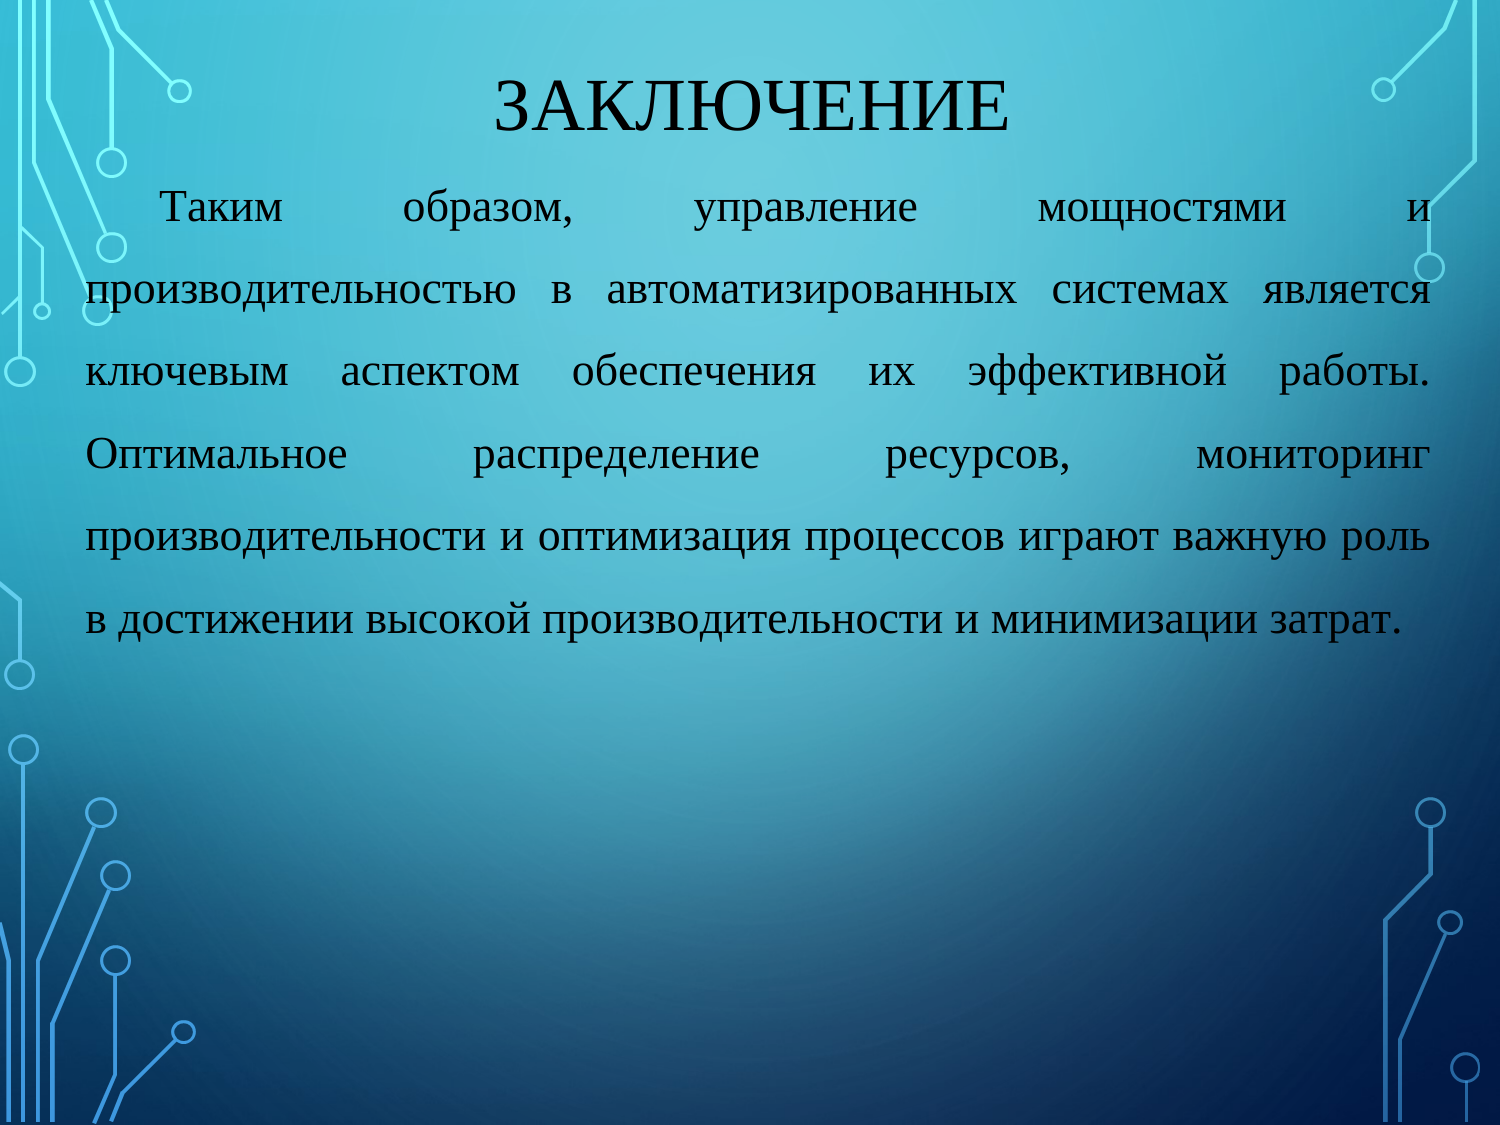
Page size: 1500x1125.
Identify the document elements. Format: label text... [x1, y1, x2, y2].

picture [0, 0, 1500, 1125]
text_box ЗАКЛЮЧЕНИЕ [29, 29, 1477, 184]
text_box Таким образом, управление мощностями и производительностью в автоматизированных системах является ключевым аспектом обеспечения их эффективной работы. Оптимальное распределение ресурсов, мониторинг производительности и оптимизация процессов играют важную роль в достижении высокой производительности и минимизации затрат. [70, 140, 1447, 1064]
